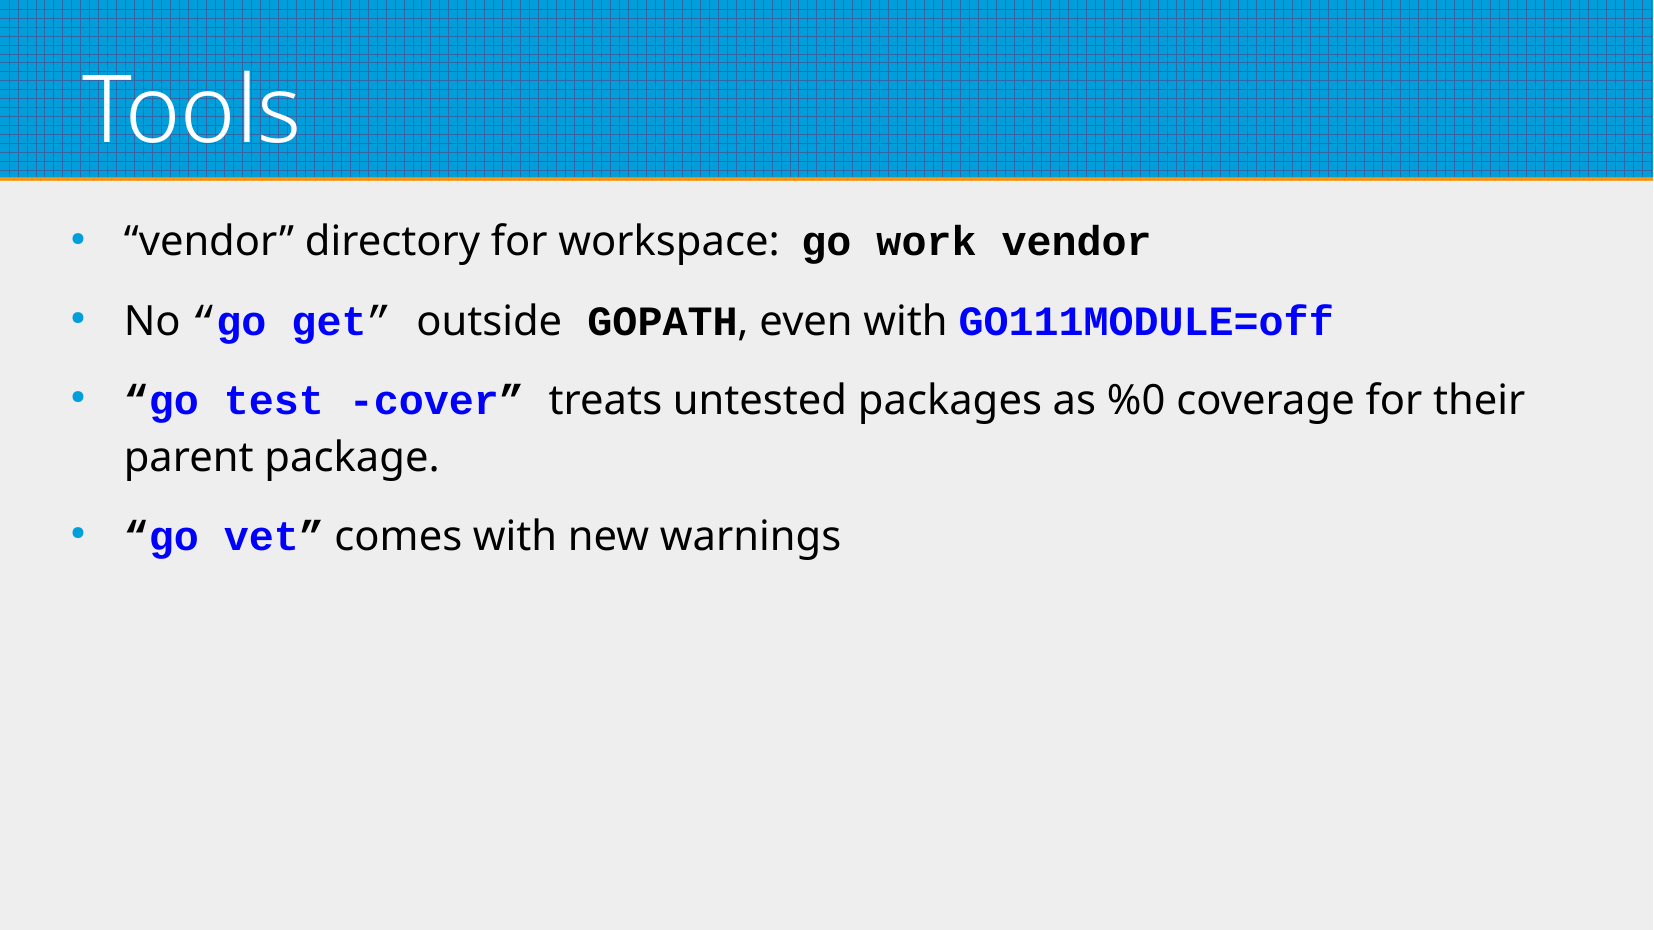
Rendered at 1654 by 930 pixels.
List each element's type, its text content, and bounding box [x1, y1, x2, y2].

title Tools [82, 14, 1571, 171]
list “vendor” directory for workspace: go work vendor No “go get” outside GOPATH, even with GO111MODULE=off “go test -cover” treats untested packages as %0 coverage for their parent package. “go vet” comes with new warnings [52, 211, 1633, 751]
